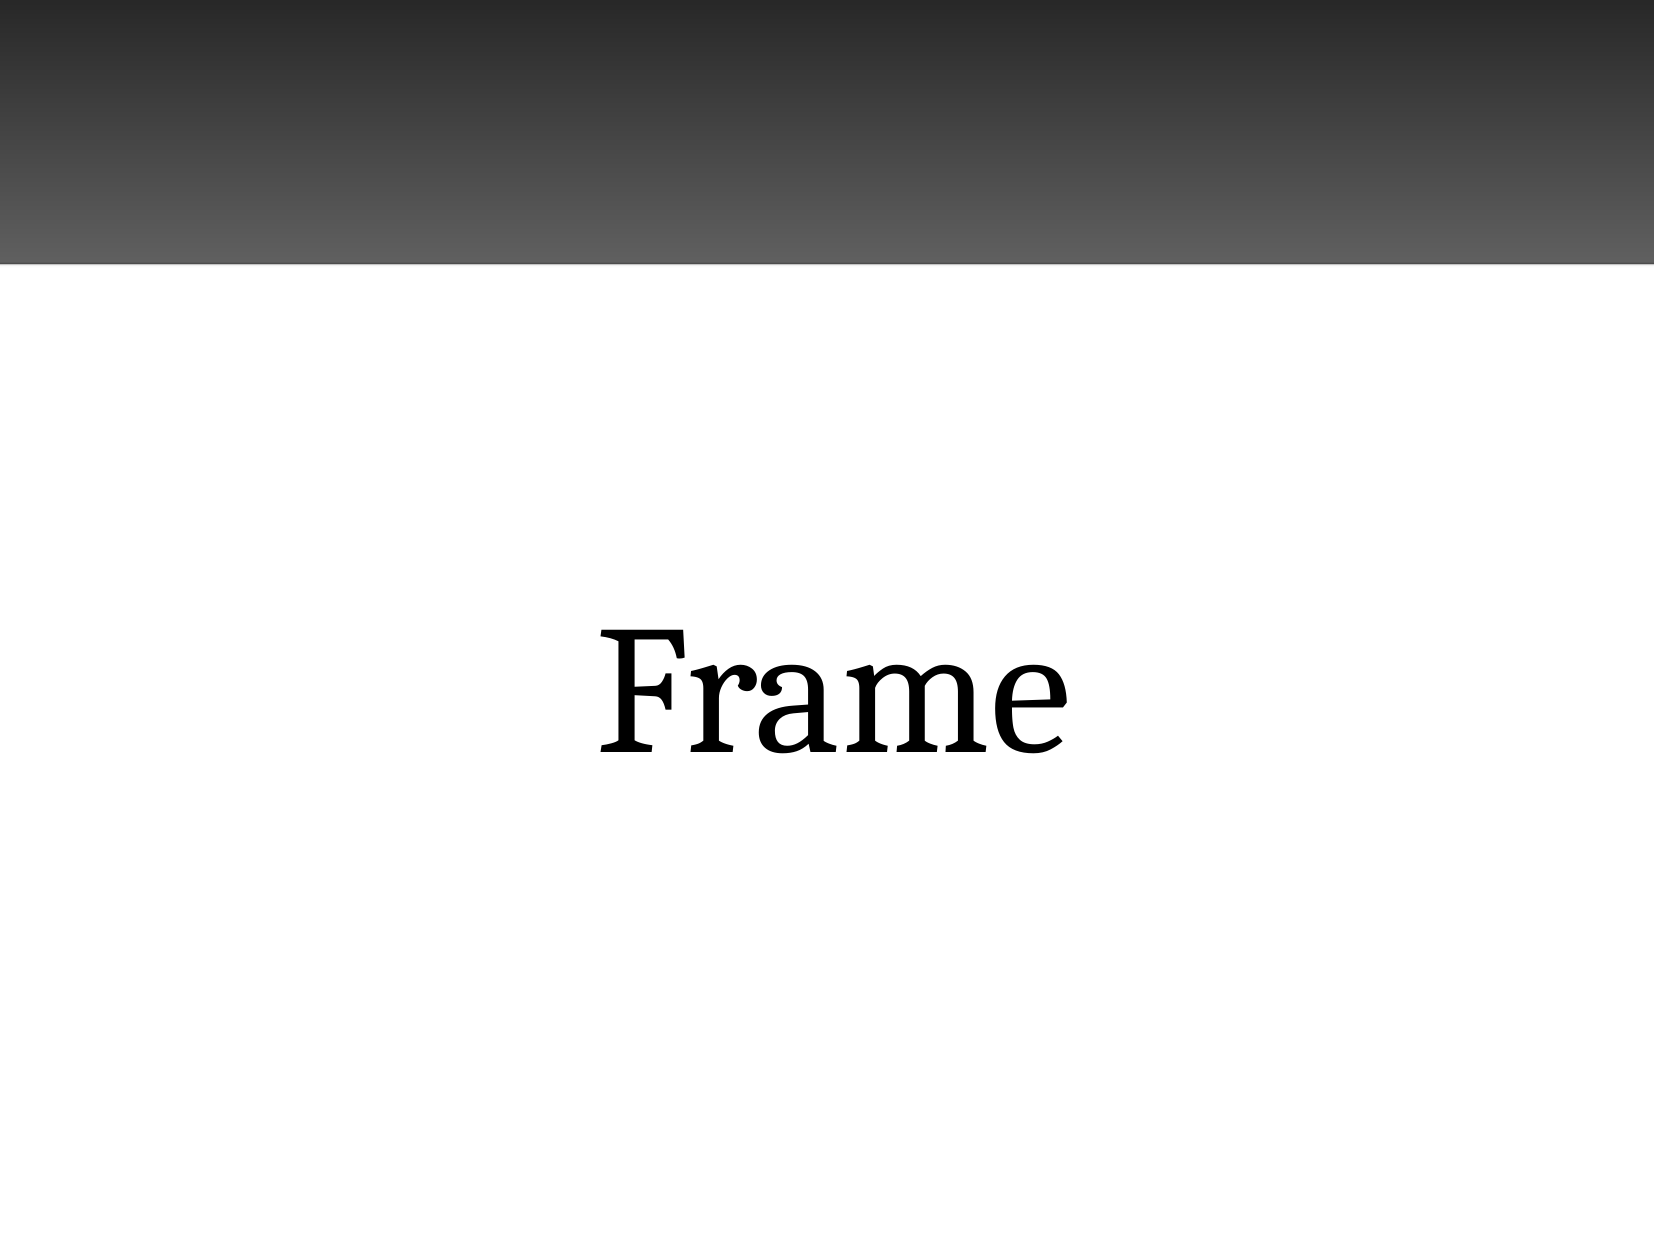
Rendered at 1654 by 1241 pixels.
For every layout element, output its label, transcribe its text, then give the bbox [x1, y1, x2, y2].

list Frame [130, 525, 1537, 797]
